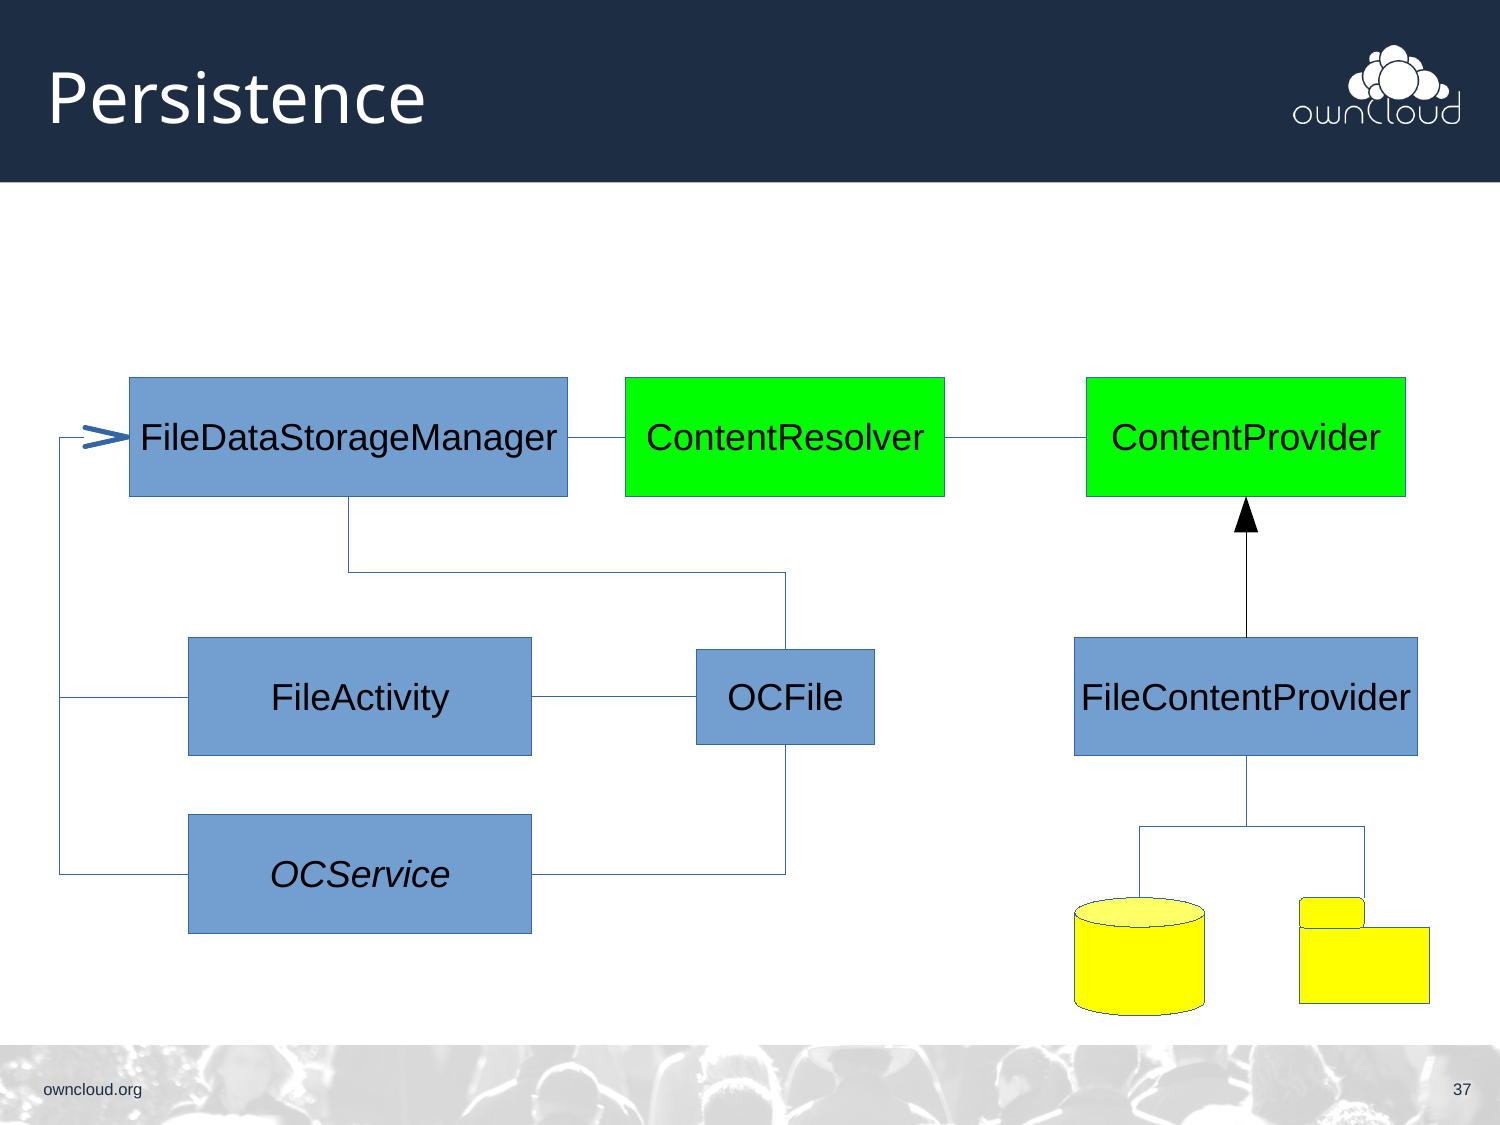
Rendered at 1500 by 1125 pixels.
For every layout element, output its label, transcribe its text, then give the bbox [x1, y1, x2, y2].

text_box [1074, 913, 1205, 1016]
text_box OCService [188, 814, 532, 934]
picture [1293, 45, 1460, 124]
text_box ContentResolver [625, 377, 945, 497]
text_box OCFile [696, 649, 875, 745]
text_box ContentProvider [1086, 377, 1406, 497]
text_box FileDataStorageManager [129, 377, 568, 497]
title Persistence [46, 5, 1258, 187]
picture [0, 1045, 1500, 1125]
text_box FileContentProvider [1074, 637, 1418, 756]
text_box FileActivity [188, 637, 532, 756]
text_box [1299, 897, 1430, 1004]
